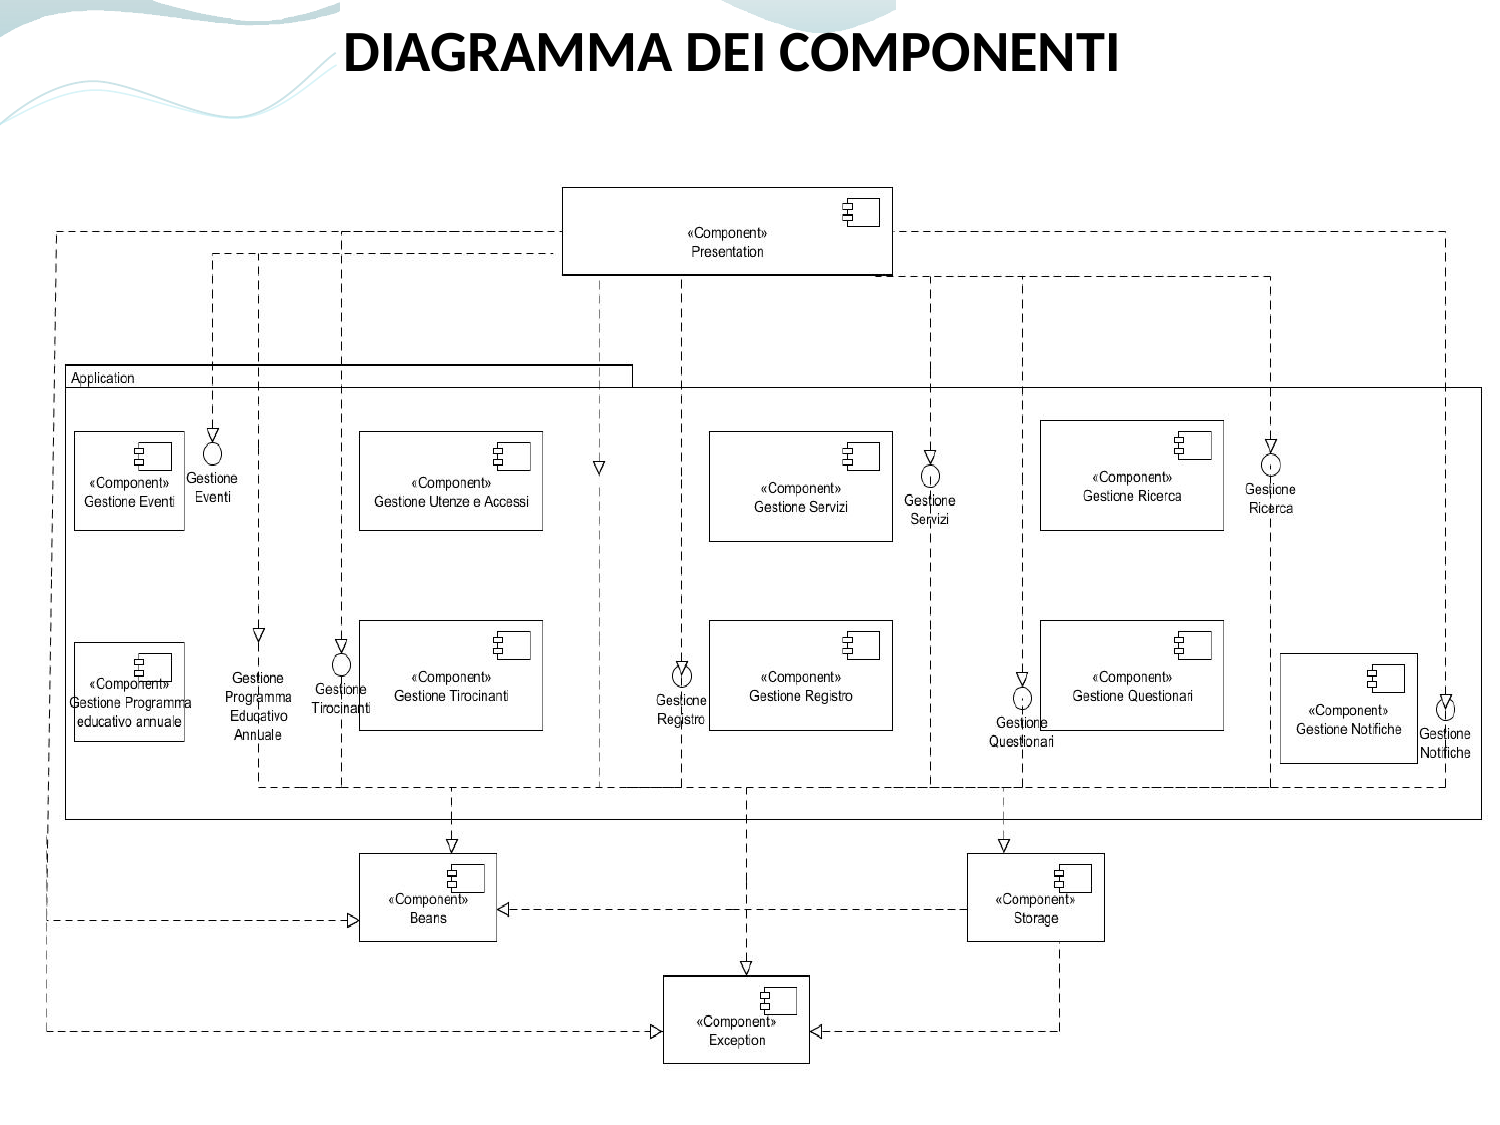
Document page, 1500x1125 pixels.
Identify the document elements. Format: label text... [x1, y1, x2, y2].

text_box DIAGRAMMA DEI COMPONENTI [23, 20, 1441, 107]
picture [0, 165, 1500, 1087]
